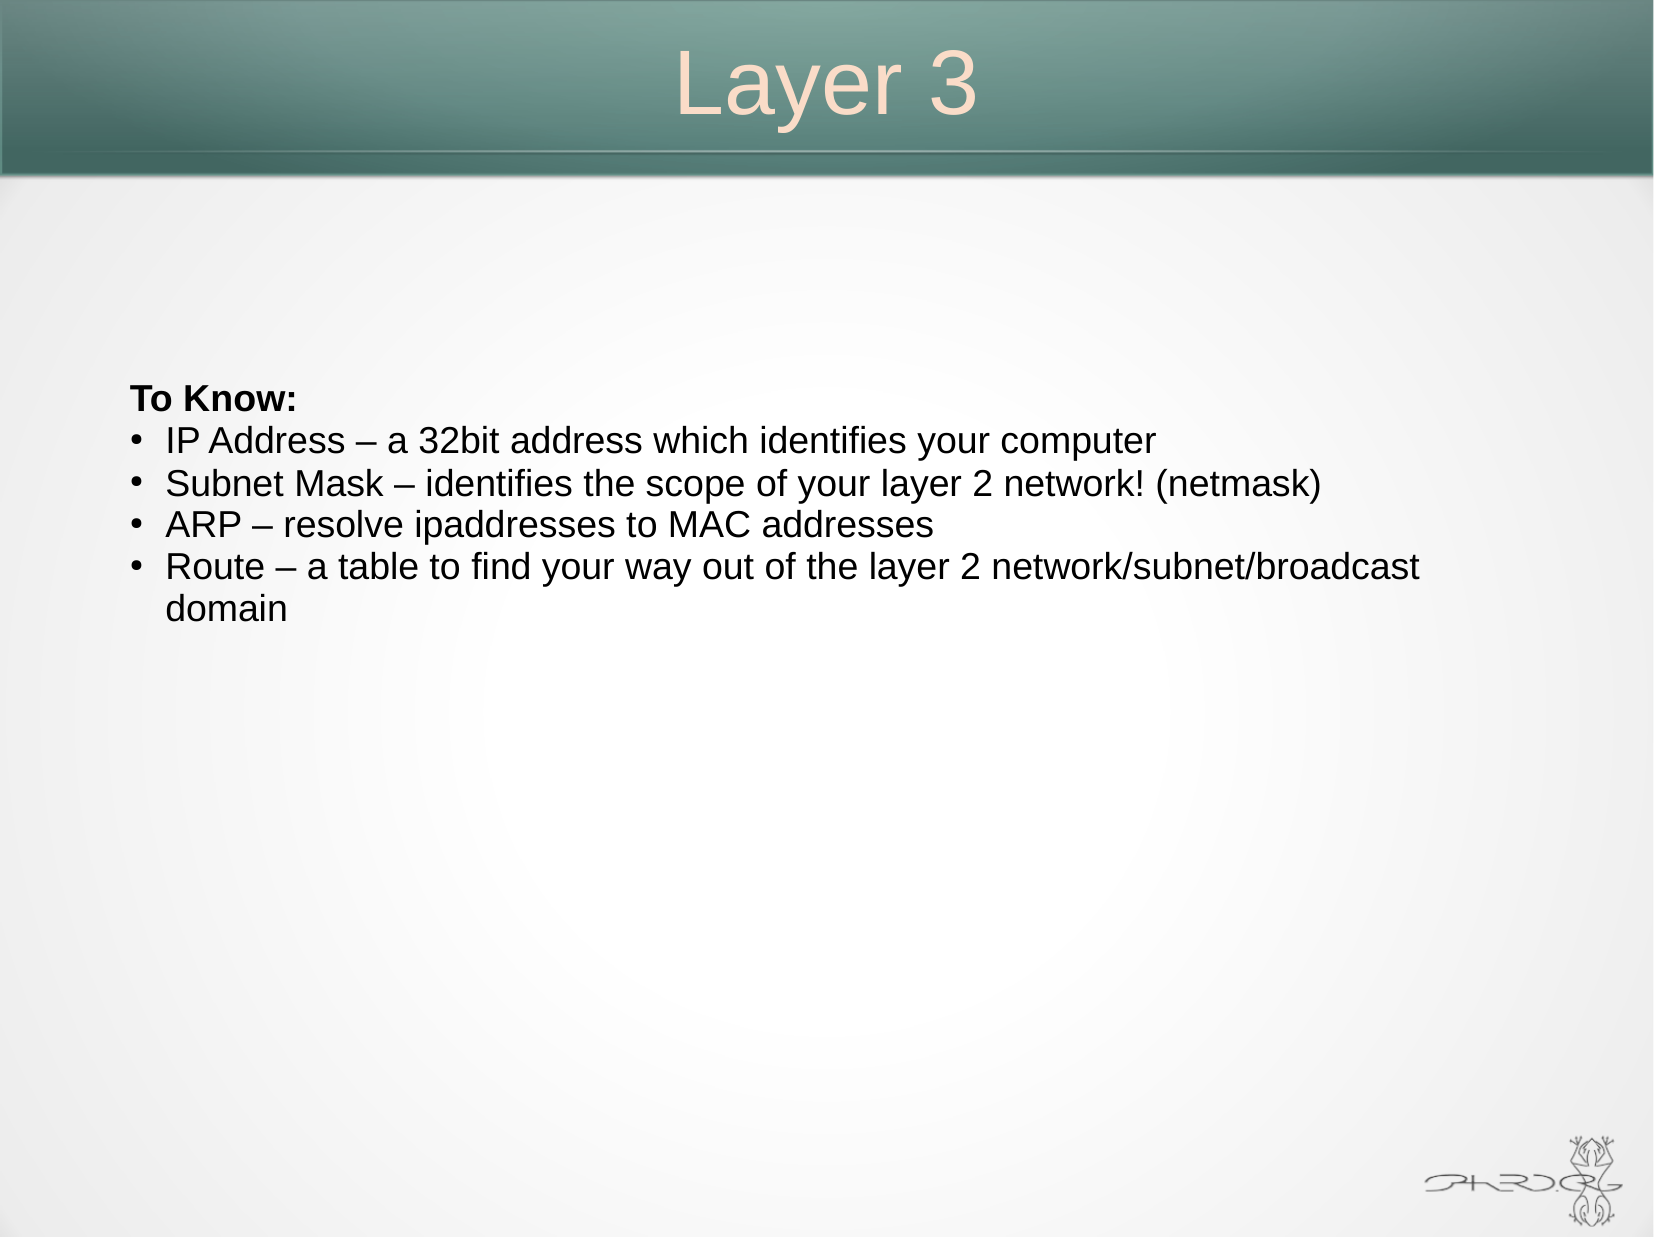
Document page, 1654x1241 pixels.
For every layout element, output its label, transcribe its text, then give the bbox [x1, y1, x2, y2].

picture [0, 0, 1654, 1237]
text_box To Know: IP Address – a 32bit address which identifies your computer Subnet Mask – identifies the scope of your layer 2 network! (netmask) ARP – resolve ipaddresses to MAC addresses Route – a table to find your way out of the layer 2 network/subnet/broadcast domain [129, 377, 1512, 824]
title [82, 11, 1571, 154]
